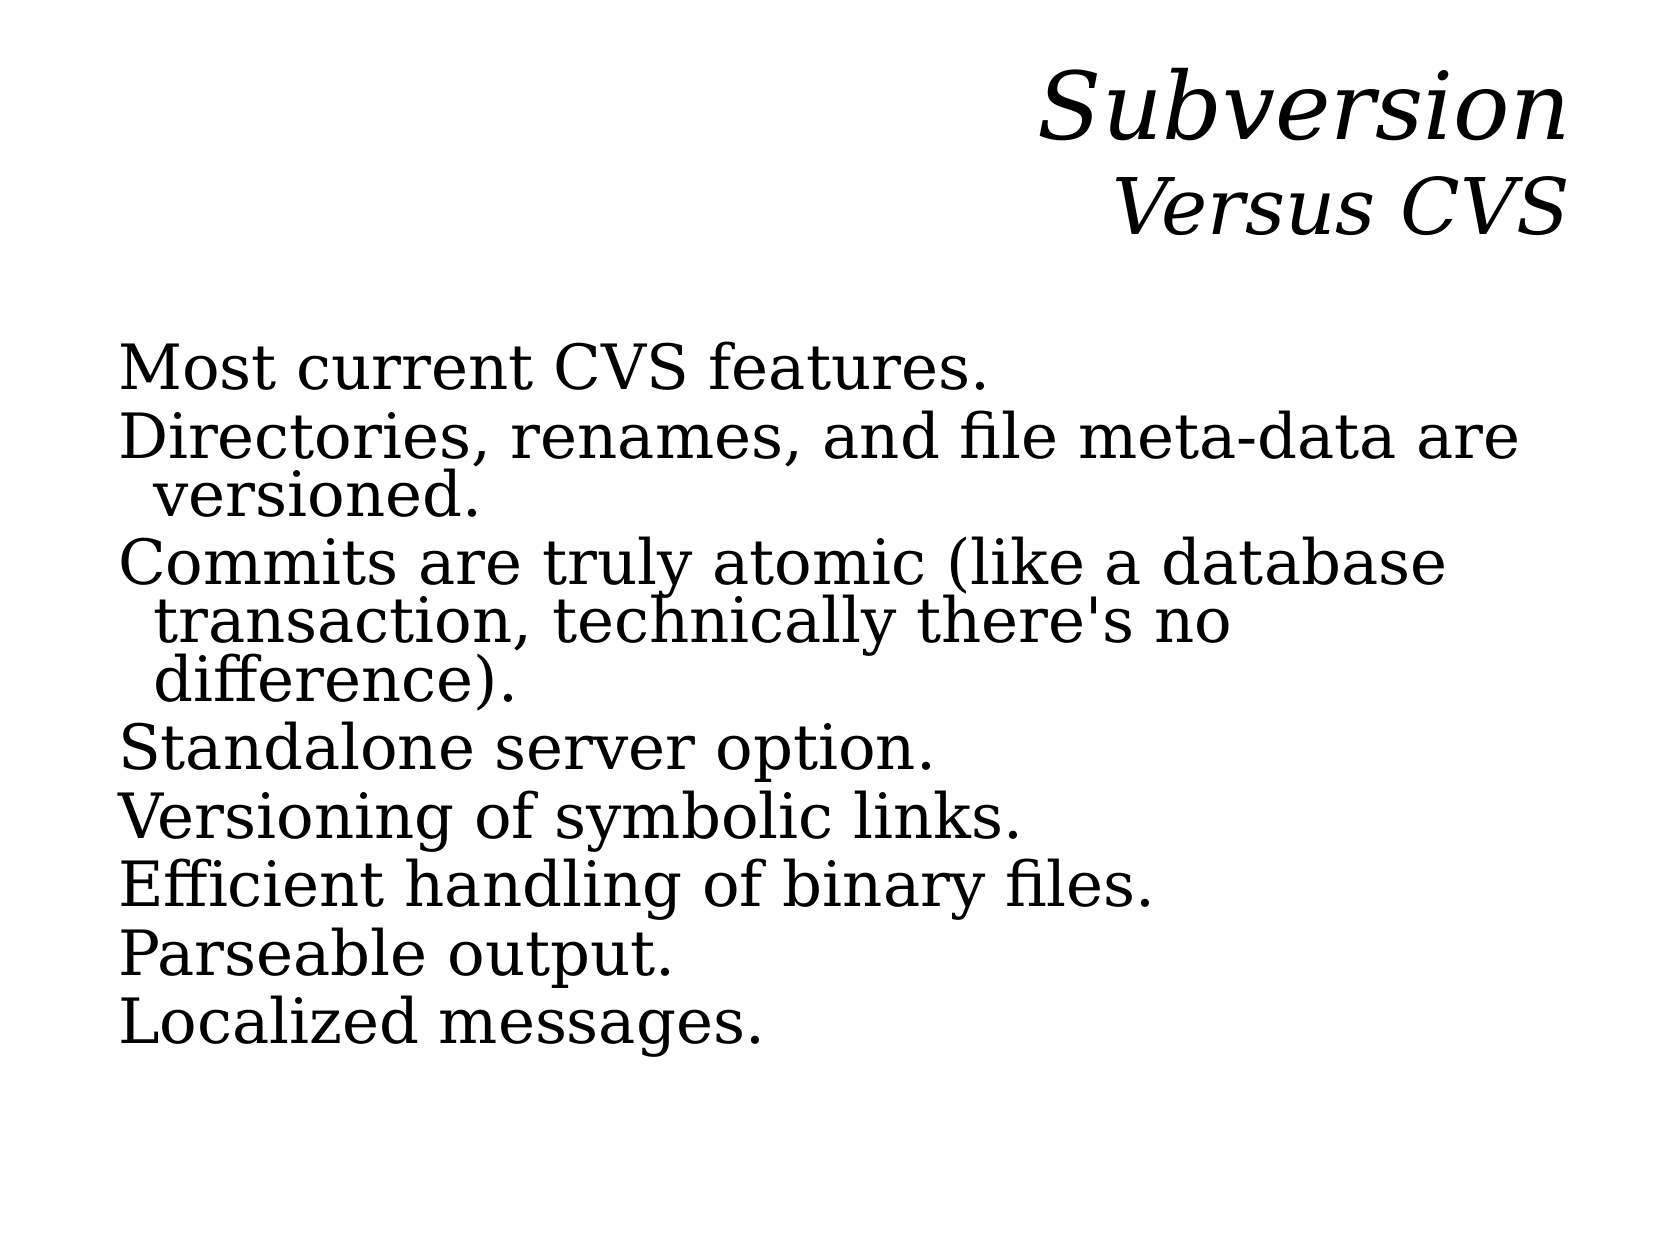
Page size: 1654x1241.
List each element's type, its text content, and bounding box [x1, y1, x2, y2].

subtitle Most current CVS features. Directories, renames, and file meta-data are versioned. Commits are truly atomic (like a database transaction, technically there's no difference). Standalone server option. Versioning of symbolic links. Efficient handling of binary files. Parseable output. Localized messages. [82, 297, 1571, 1102]
title Subversion Versus CVS [82, 52, 1571, 254]
